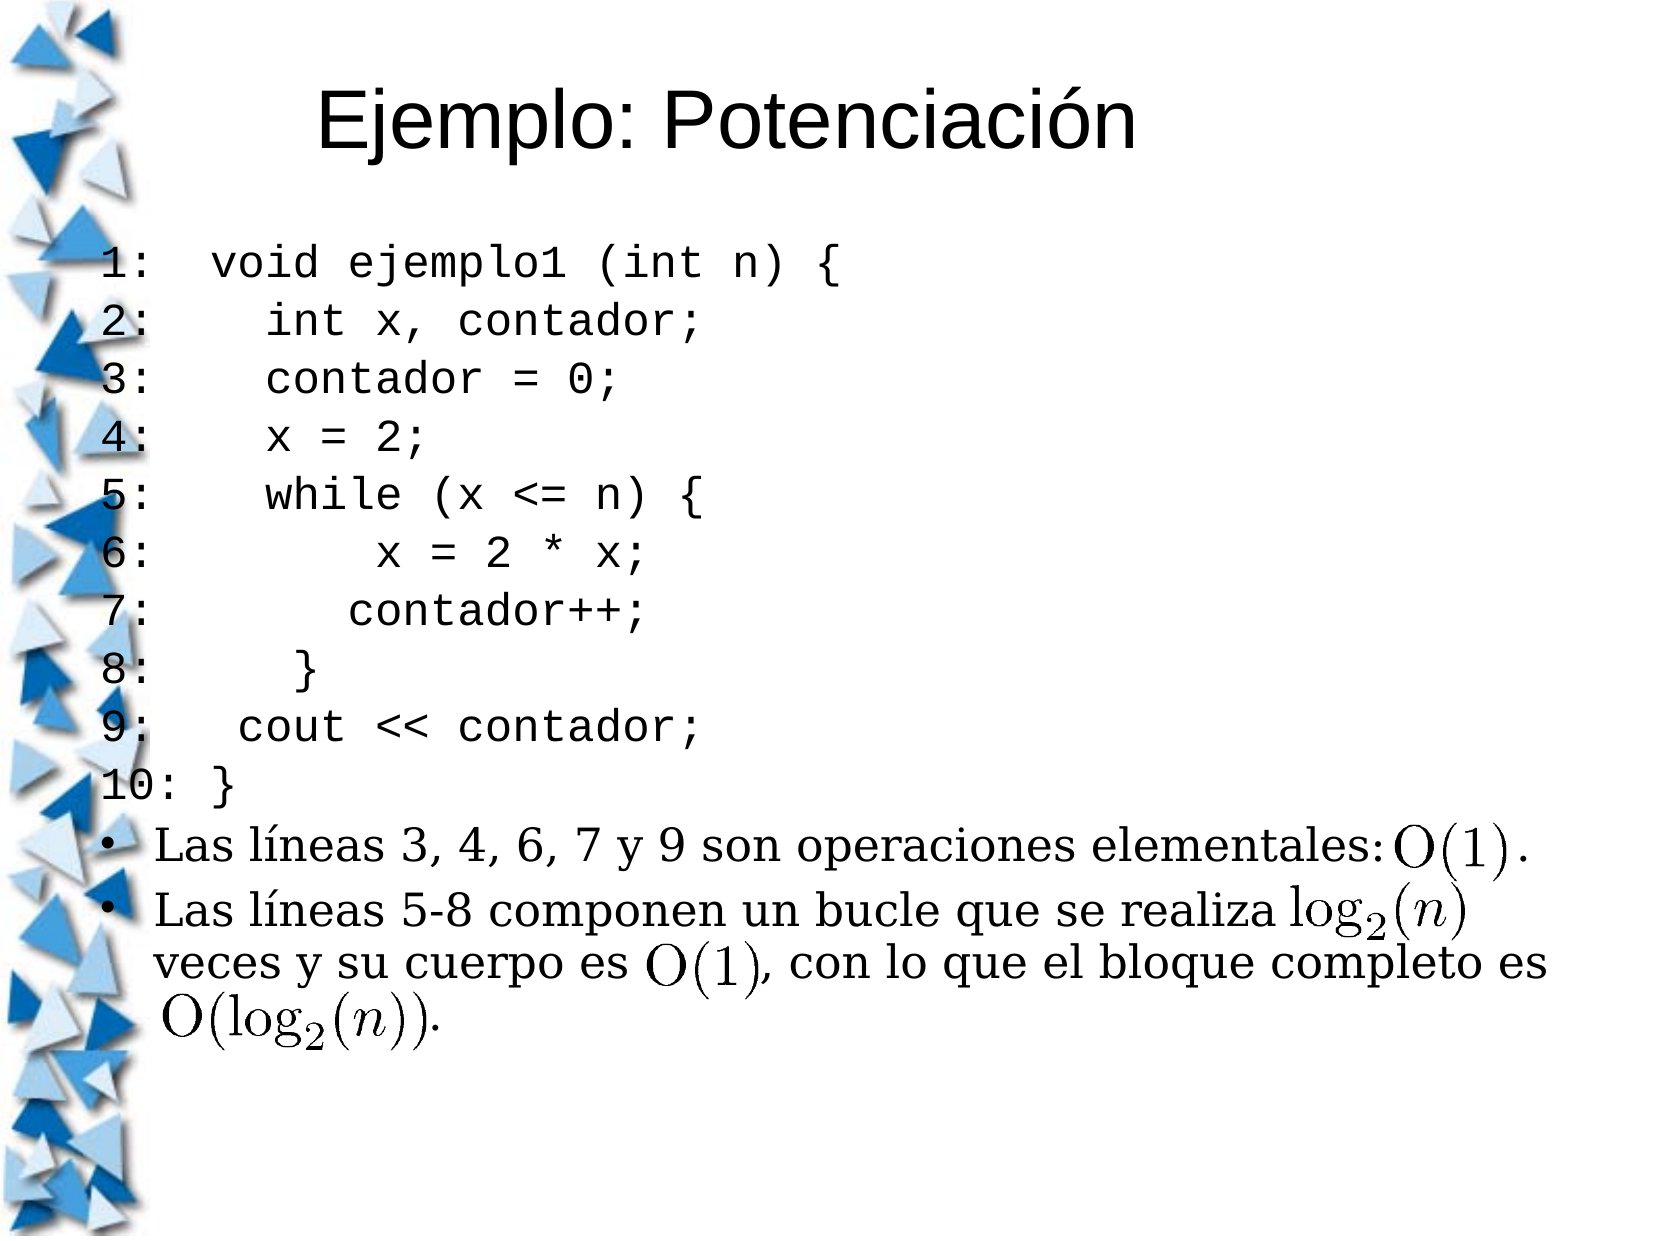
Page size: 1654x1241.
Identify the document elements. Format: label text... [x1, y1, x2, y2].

picture [639, 934, 768, 1004]
picture [0, 0, 150, 1236]
picture [1284, 815, 1516, 945]
list 1: void ejemplo1 (int n) { 2: int x, contador; 3: contador = 0; 4: x = 2; 5: while (x <= n) { 6: x = 2 * x; 7: contador++; 8: } 9: cout << contador; 10: } Las líneas 3, 4, 6, 7 y 9 son operaciones elementales: . Las líneas 5-8 componen un bucle que se realiza veces y su cuerpo es , con lo que el bloque completo es . [82, 235, 1571, 1197]
title Ejemplo: Potenciación [315, 56, 1571, 185]
picture [155, 984, 436, 1055]
